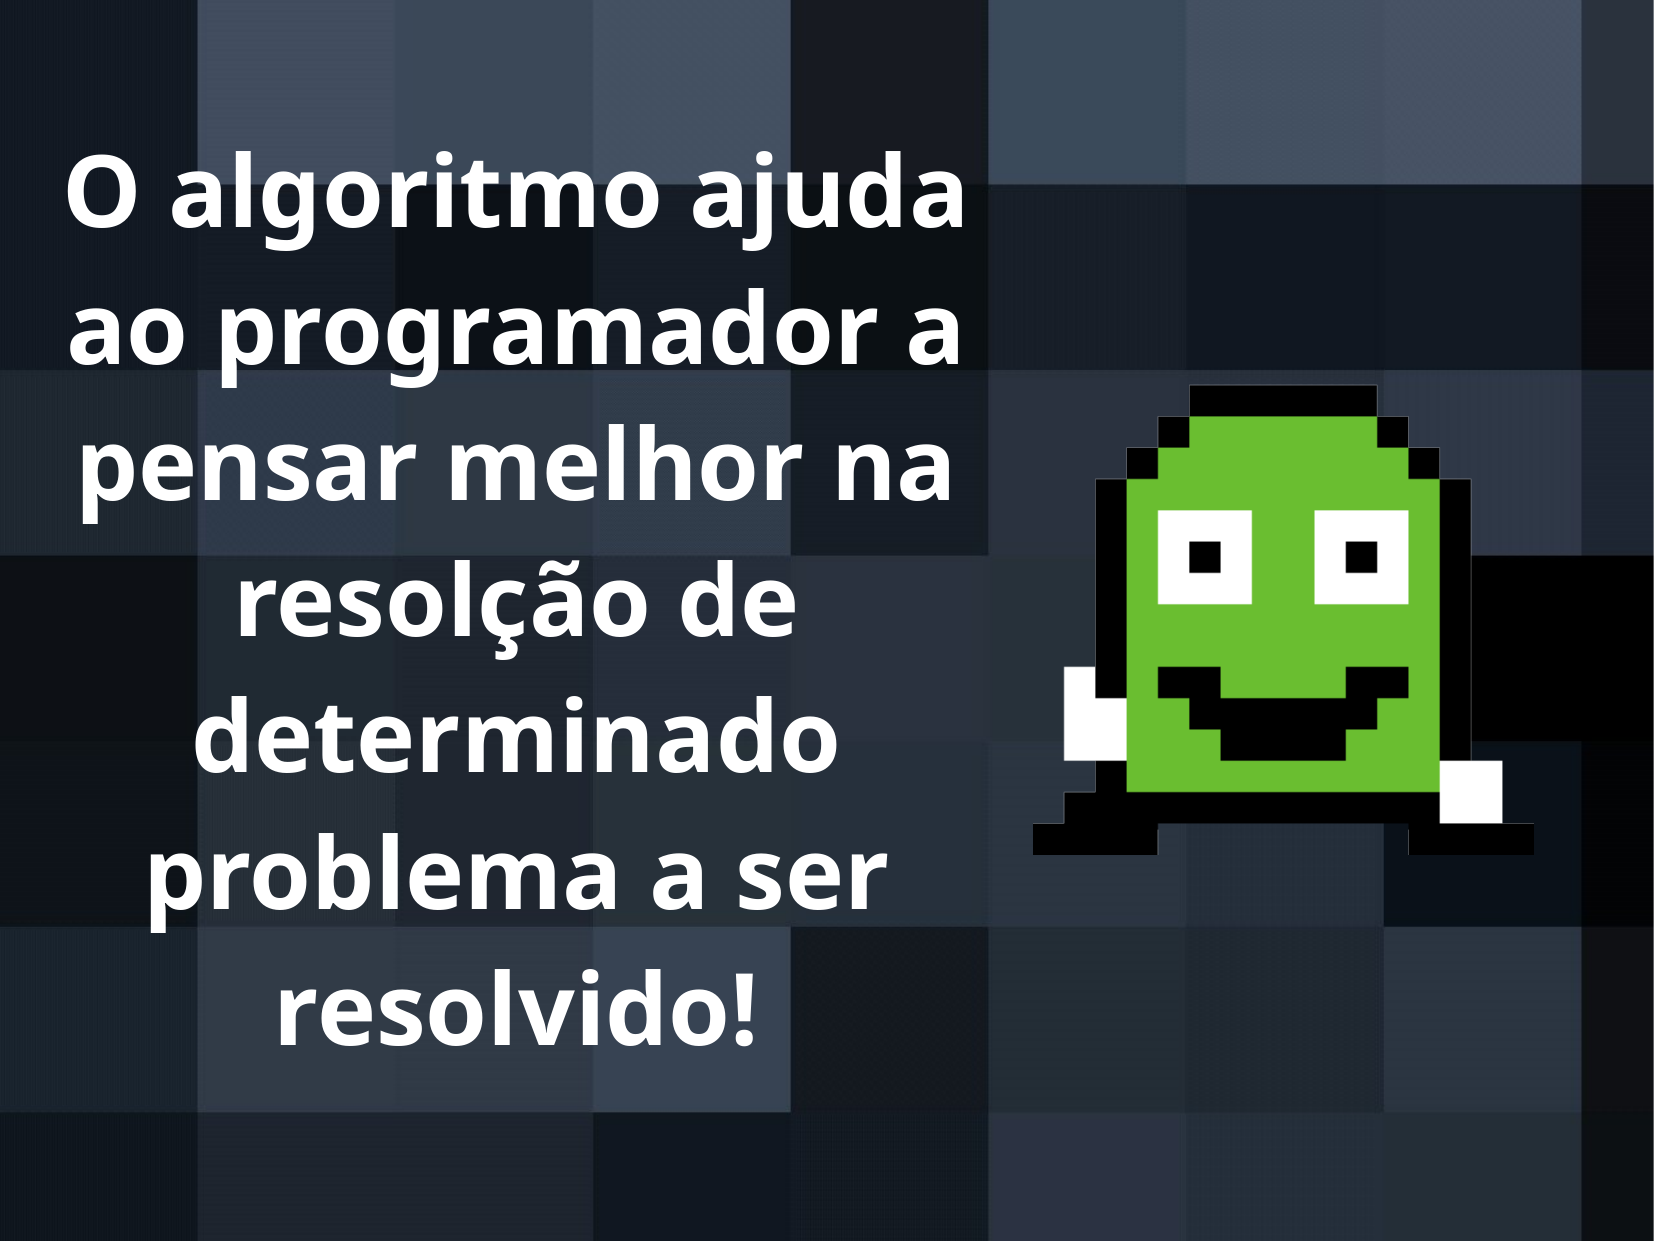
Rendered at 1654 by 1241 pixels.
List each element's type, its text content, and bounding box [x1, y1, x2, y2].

picture [0, 0, 1654, 1241]
title O algoritmo ajuda ao programador a pensar melhor na resolção de determinado problema a ser resolvido! [59, 120, 975, 1075]
